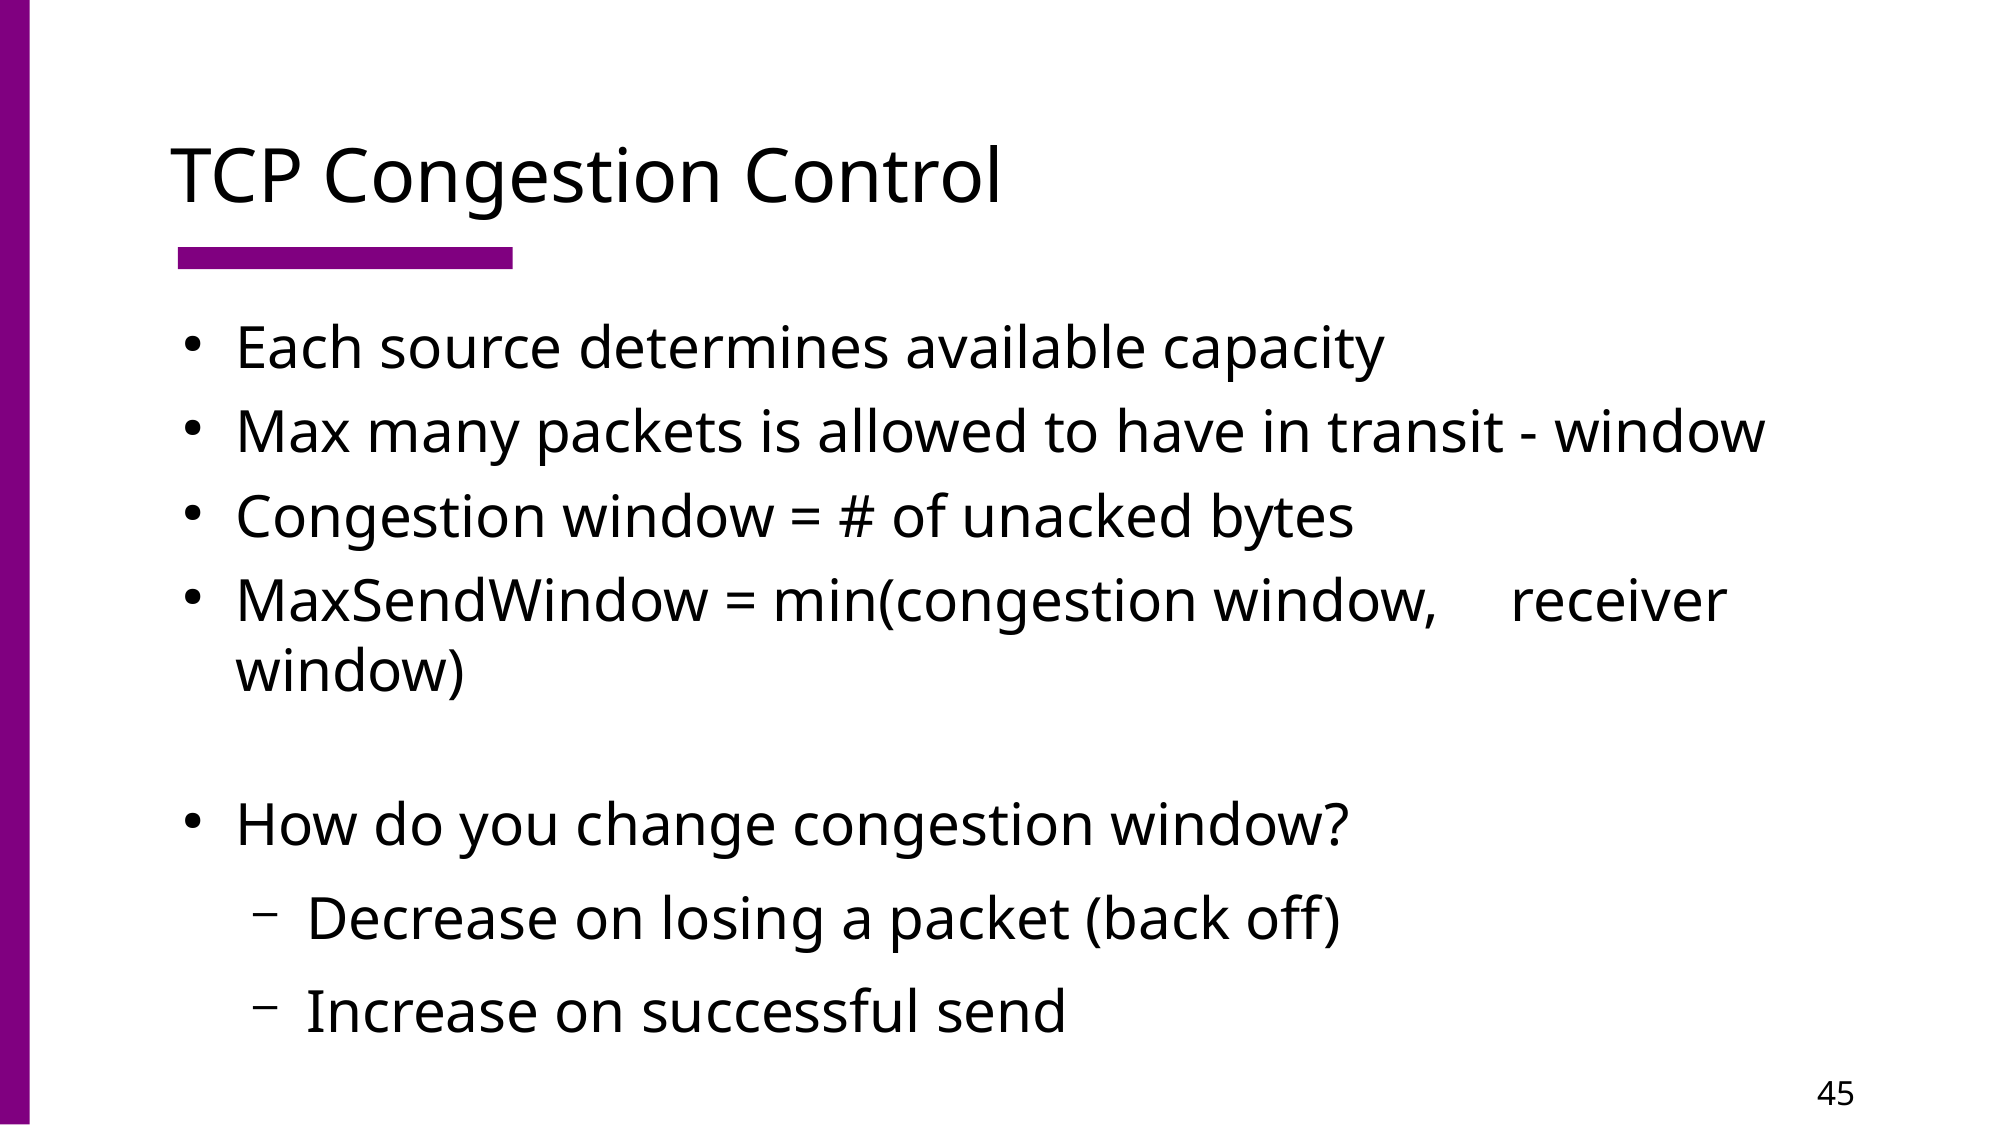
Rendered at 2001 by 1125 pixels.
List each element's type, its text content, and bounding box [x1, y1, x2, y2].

title TCP Congestion Control [120, 29, 1932, 226]
list Each source determines available capacity Max many packets is allowed to have in transit - window Congestion window = # of unacked bytes MaxSendWindow = min(congestion window, receiver window) How do you change congestion window? Decrease on losing a packet (back off) Increase on successful send [149, 302, 1959, 1125]
